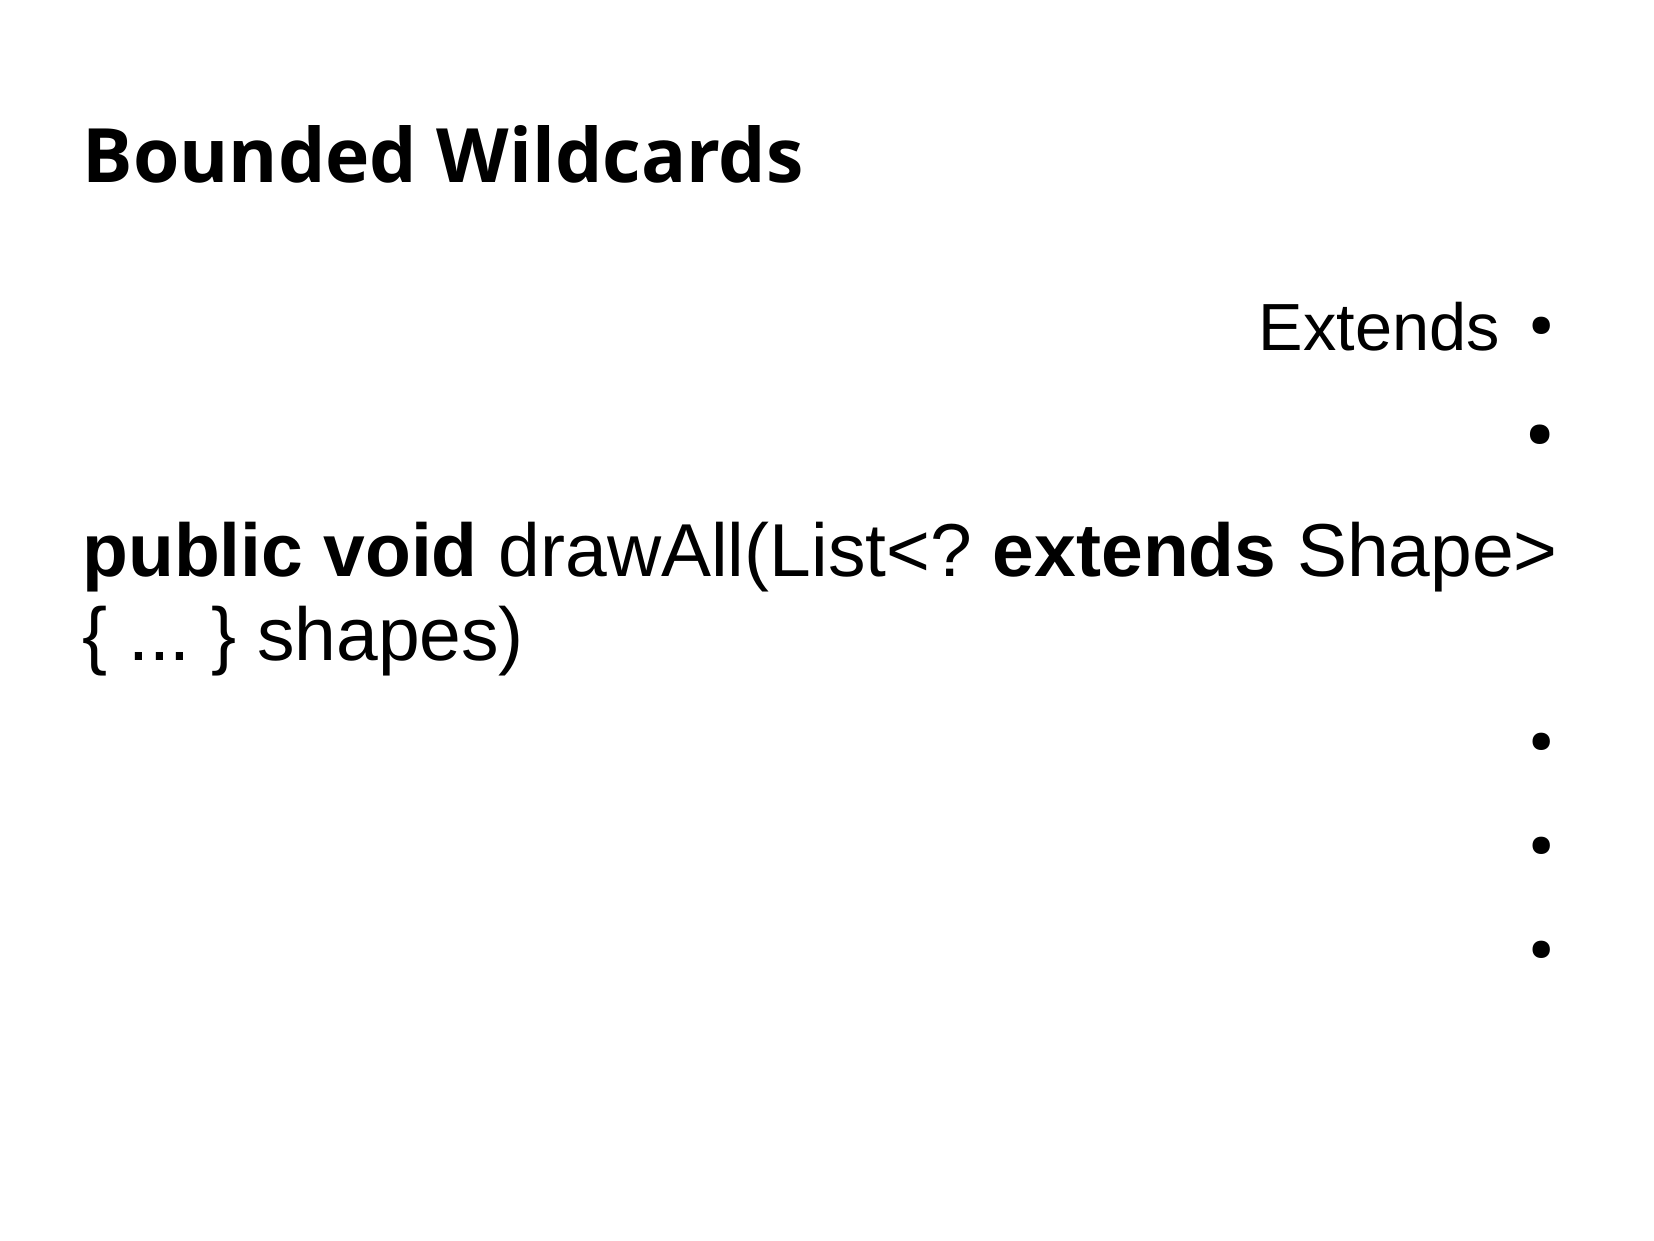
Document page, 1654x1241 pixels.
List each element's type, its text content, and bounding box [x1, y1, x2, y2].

list Extends public void drawAll(List<? extends Shape> shapes) { ... } [82, 290, 1571, 1109]
title Bounded Wildcards [82, 49, 1571, 257]
